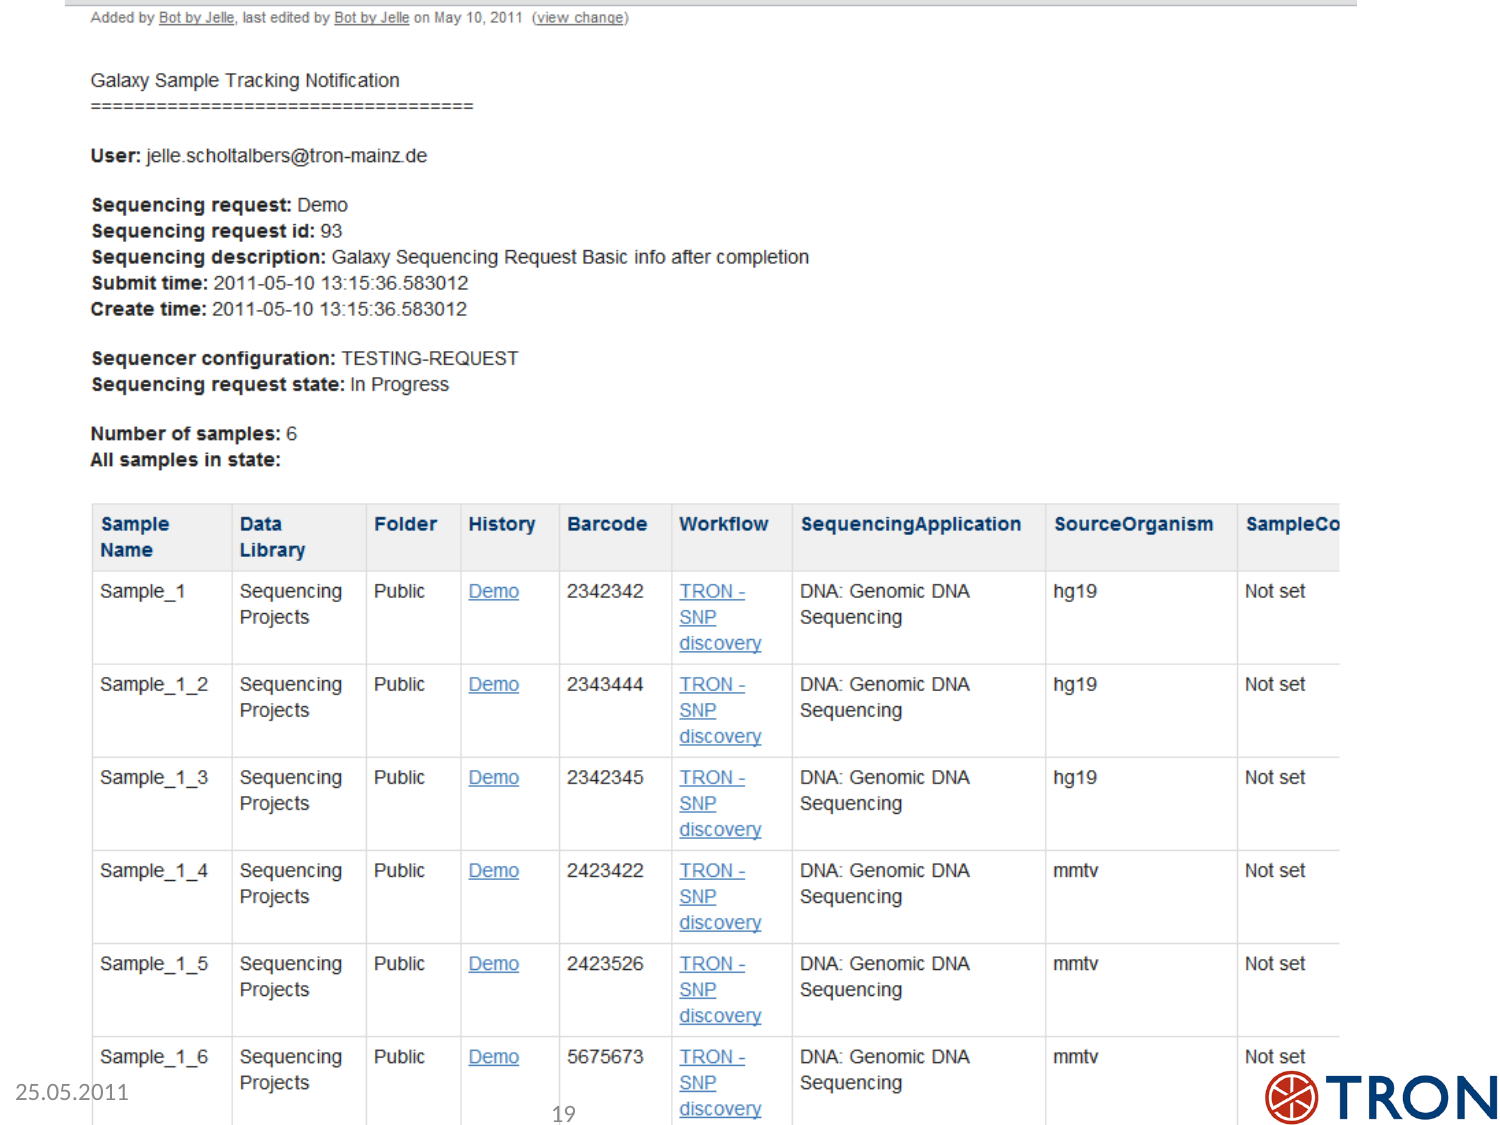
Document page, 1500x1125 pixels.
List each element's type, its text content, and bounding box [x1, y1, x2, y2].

text_box [535, 1069, 892, 1125]
text_box 25.05.2011 [0, 1060, 351, 1121]
picture [64, 0, 1500, 1125]
